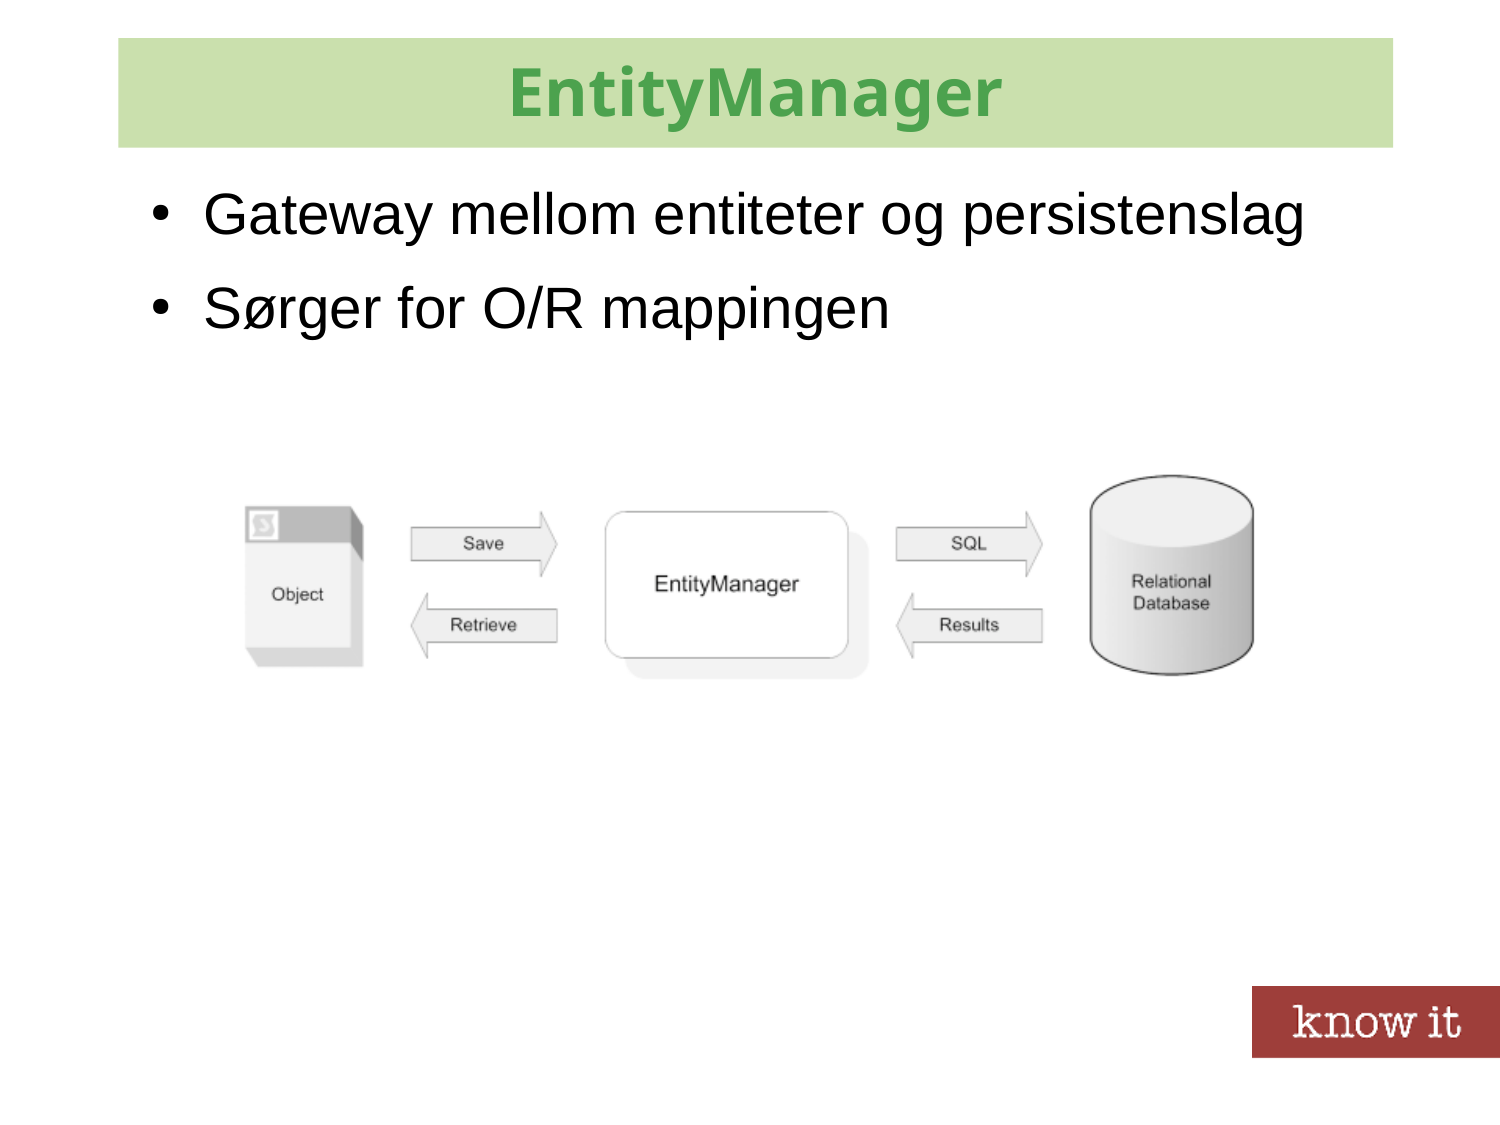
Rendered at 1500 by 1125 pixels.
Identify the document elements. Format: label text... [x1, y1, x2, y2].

text_box EntityManager [118, 38, 1394, 148]
picture [239, 472, 1262, 681]
picture [1252, 986, 1500, 1058]
list Gateway mellom entiteter og persistenslag Sørger for O/R mappingen [132, 181, 1392, 342]
